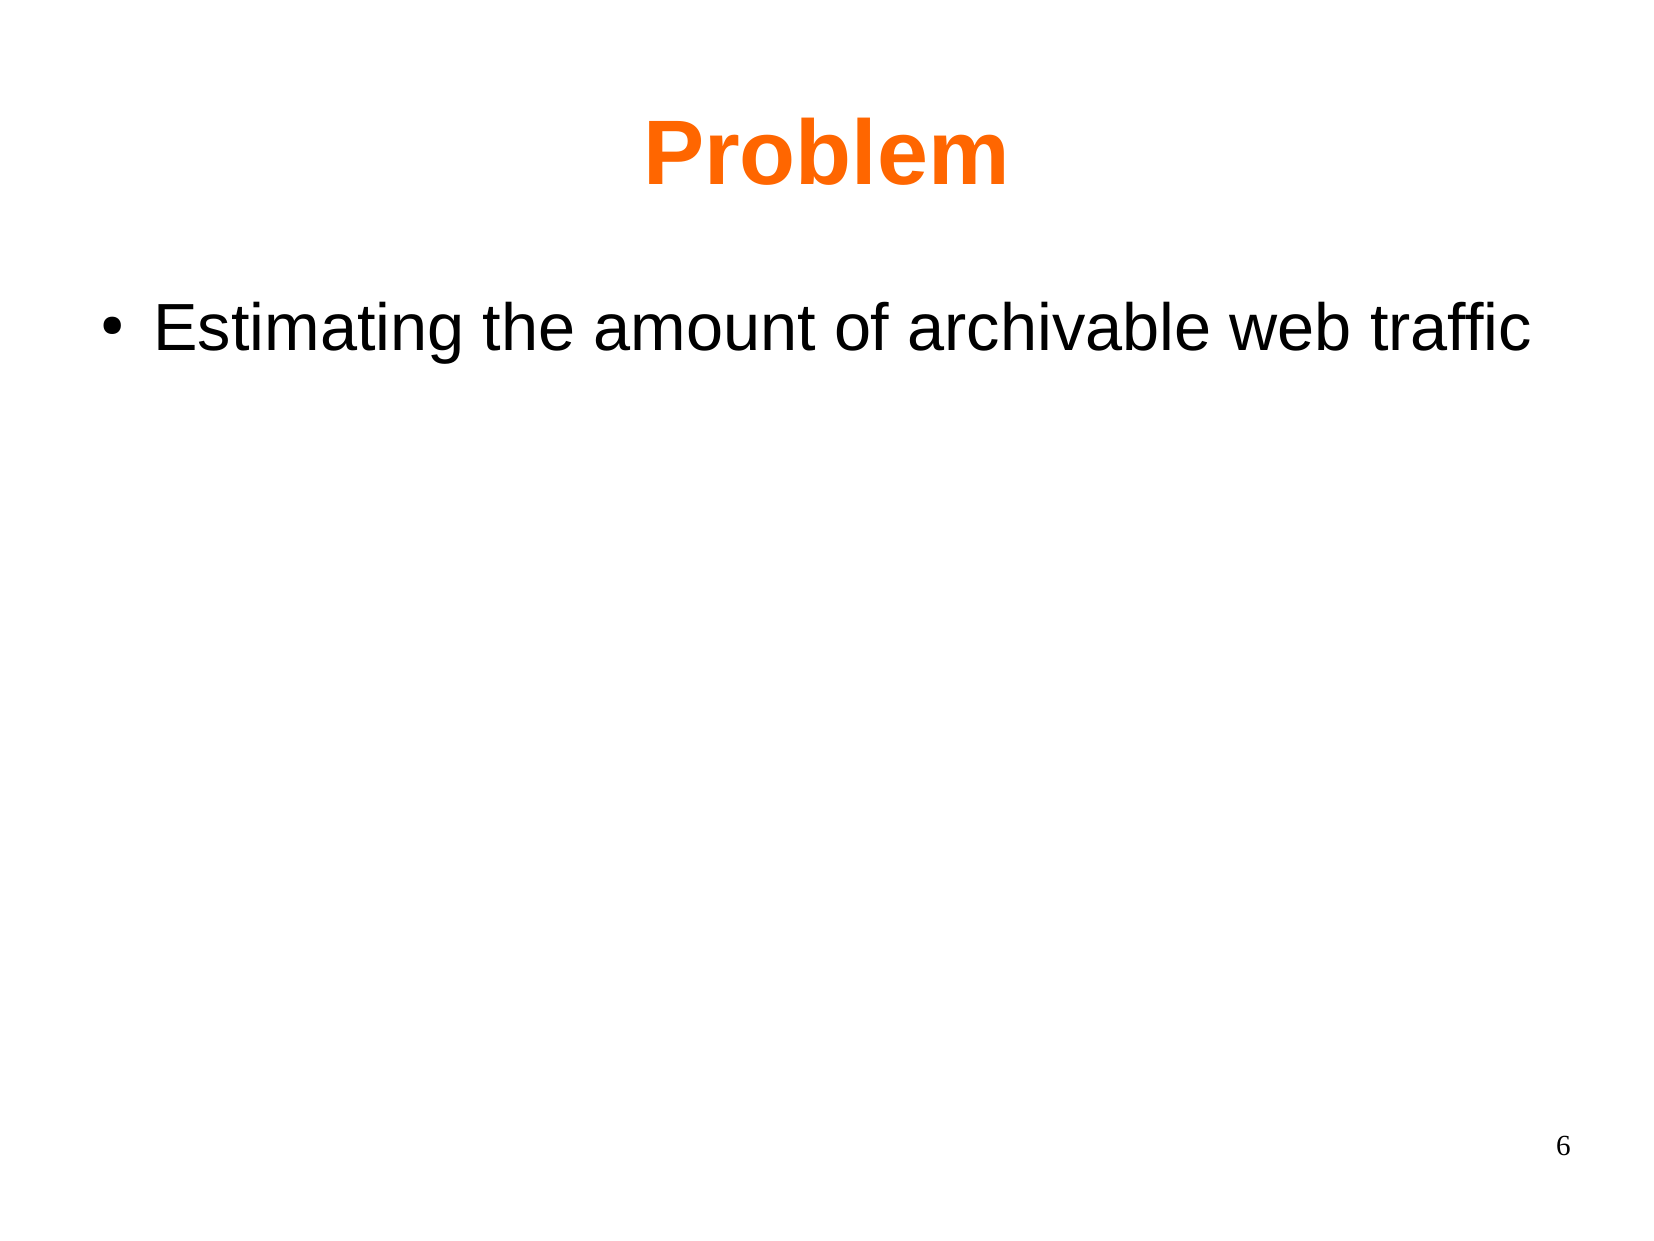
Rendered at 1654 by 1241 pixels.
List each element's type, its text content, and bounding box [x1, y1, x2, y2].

list Estimating the amount of archivable web traffic [82, 290, 1571, 1010]
title Problem [82, 49, 1571, 257]
